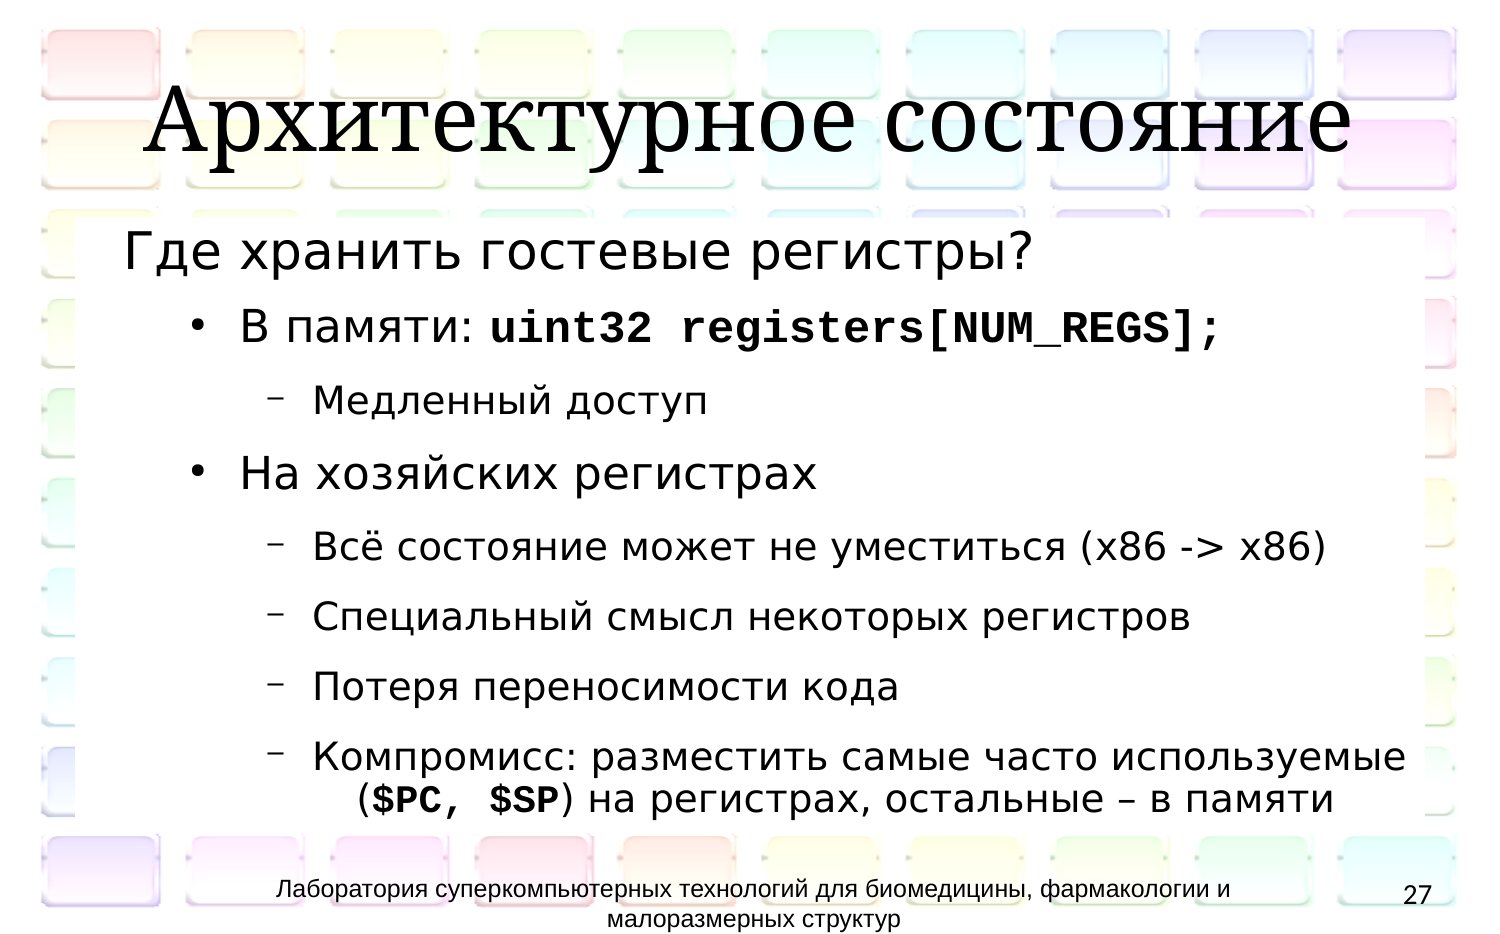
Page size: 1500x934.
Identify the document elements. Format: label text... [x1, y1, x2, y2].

title Архитектурное состояние [75, 37, 1426, 193]
text_box <номер> [1387, 868, 1473, 918]
text_box Лаборатория суперкомпьютерных технологий для биомедицины, фармакологии и малоразмерных структур [171, 864, 1338, 915]
list Где хранить гостевые регистры? В памяти: uint32 registers[NUM_REGS]; Медленный доступ На хозяйских регистрах Всё состояние может не уместиться (x86 -> x86) Специальный смысл некоторых регистров Потеря переносимости кода Компромисс: разместить самые часто используемые ($PC, $SP) на регистрах, остальные – в памяти [75, 217, 1426, 834]
picture [0, 0, 1500, 934]
